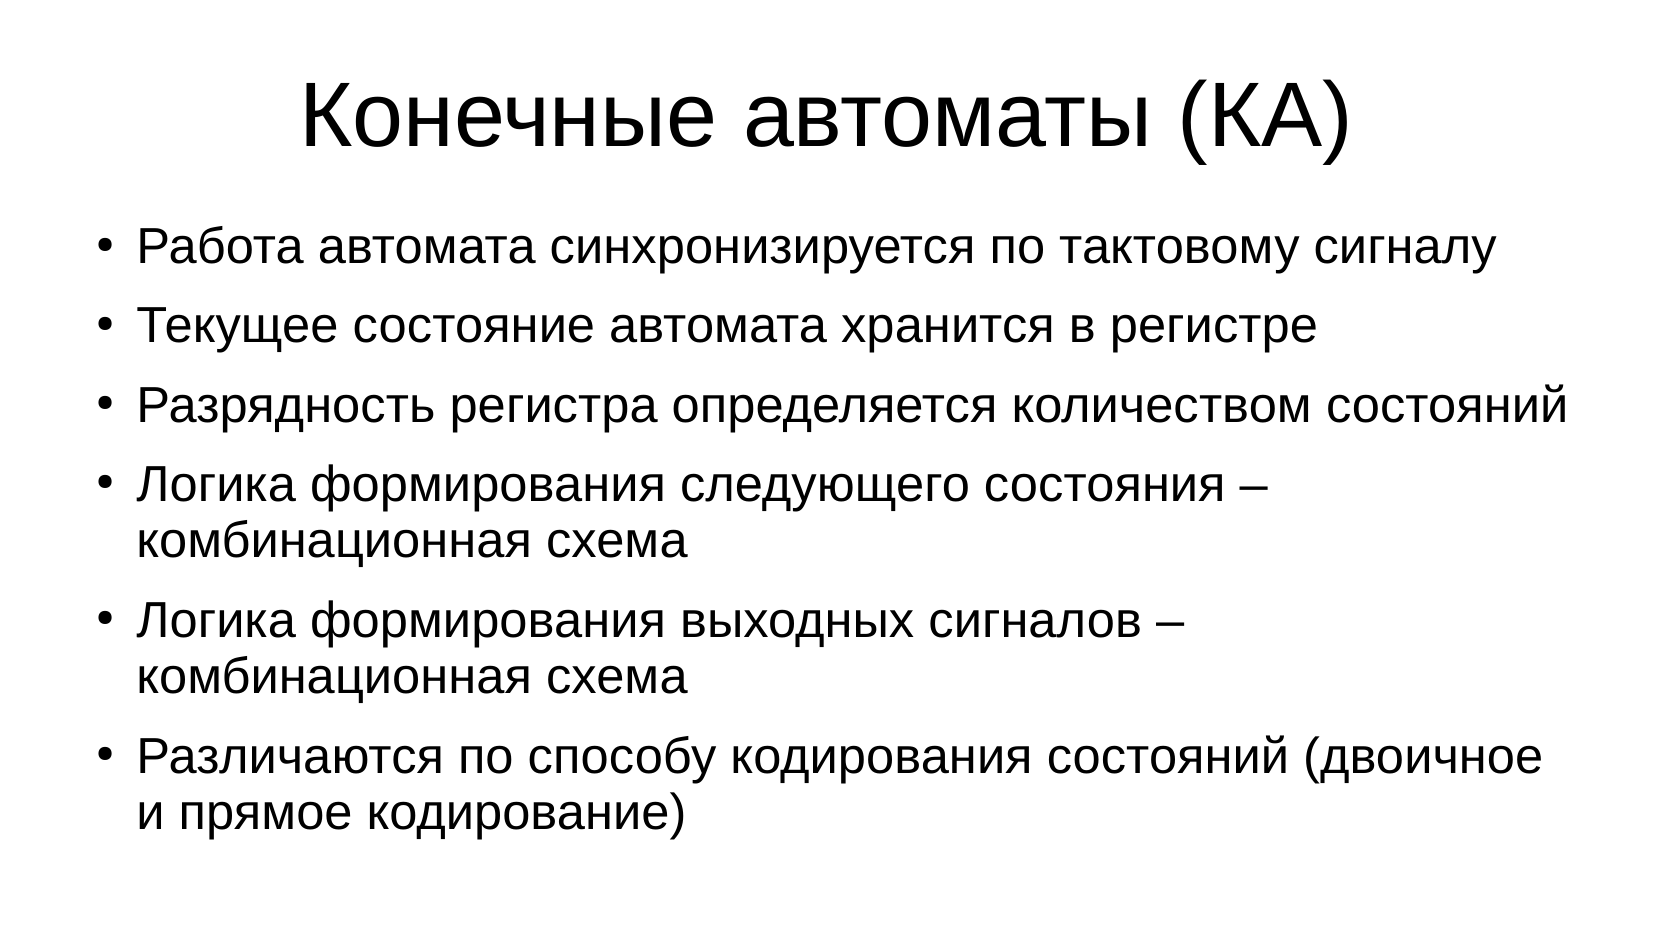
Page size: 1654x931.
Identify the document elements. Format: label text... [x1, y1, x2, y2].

list Работа автомата синхронизируется по тактовому сигналу Текущее состояние автомата хранится в регистре Разрядность регистра определяется количеством состояний Логика формирования следующего состояния – комбинационная схема Логика формирования выходных сигналов – комбинационная схема Различаются по способу кодирования состояний (двоичное и прямое кодирование) [82, 217, 1576, 856]
title Конечные автоматы (КА) [82, 37, 1571, 193]
